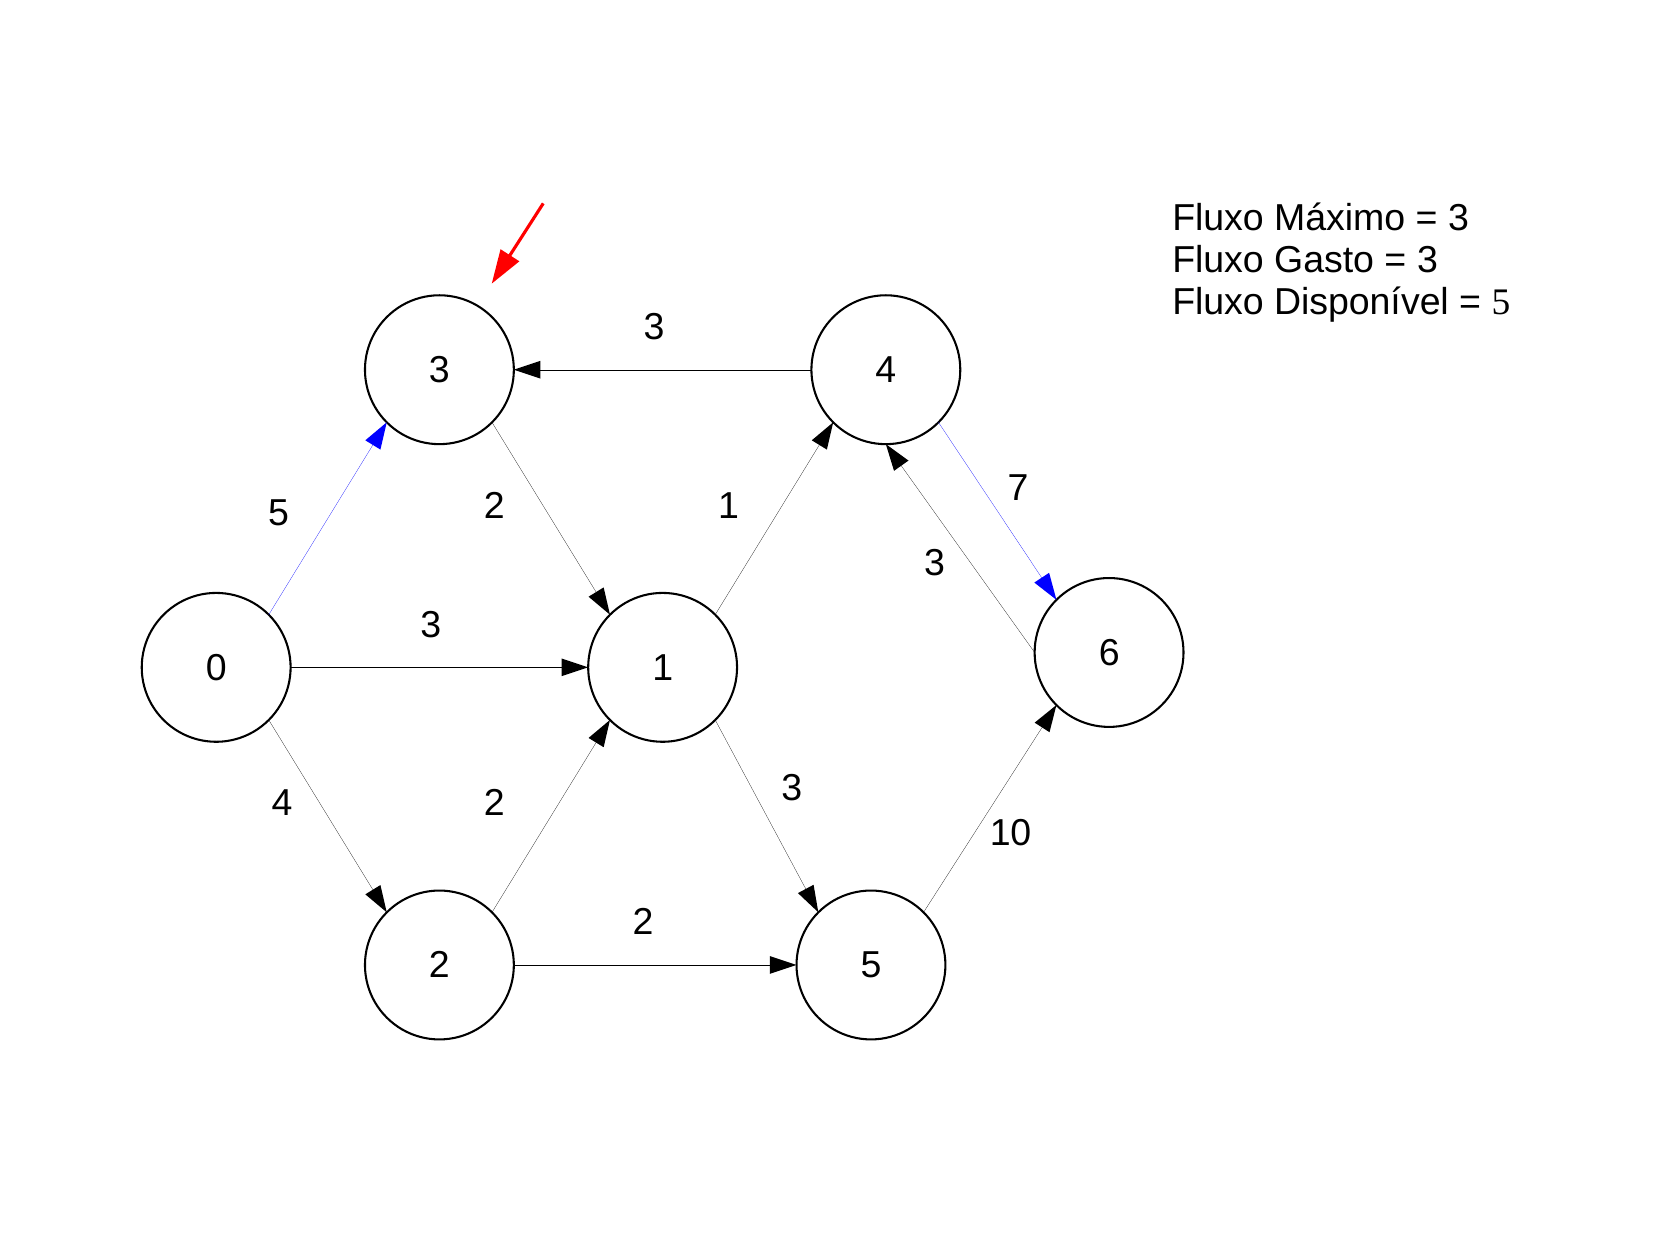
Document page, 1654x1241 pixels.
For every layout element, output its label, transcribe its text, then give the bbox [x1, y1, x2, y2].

text_box 1 [703, 476, 767, 549]
text_box 3 [909, 533, 960, 591]
text_box 2 [469, 774, 533, 846]
text_box 5 [253, 484, 317, 556]
text_box 3 [628, 298, 693, 370]
text_box 3 [405, 595, 470, 668]
text_box 2 [469, 476, 533, 549]
text_box 2 [617, 893, 682, 965]
text_box Fluxo Máximo = 3 Fluxo Gasto = 3 Fluxo Disponível = 5 [1157, 188, 1526, 330]
text_box 6 [1034, 578, 1184, 727]
text_box 3 [364, 295, 514, 445]
text_box 4 [811, 295, 961, 445]
text_box 4 [256, 774, 321, 846]
text_box 3 [766, 759, 831, 832]
text_box 7 [992, 458, 1083, 531]
text_box 5 [796, 890, 946, 1040]
text_box 0 [141, 592, 291, 742]
text_box 1 [588, 592, 738, 742]
text_box 2 [364, 890, 514, 1040]
text_box 10 [975, 804, 1065, 876]
